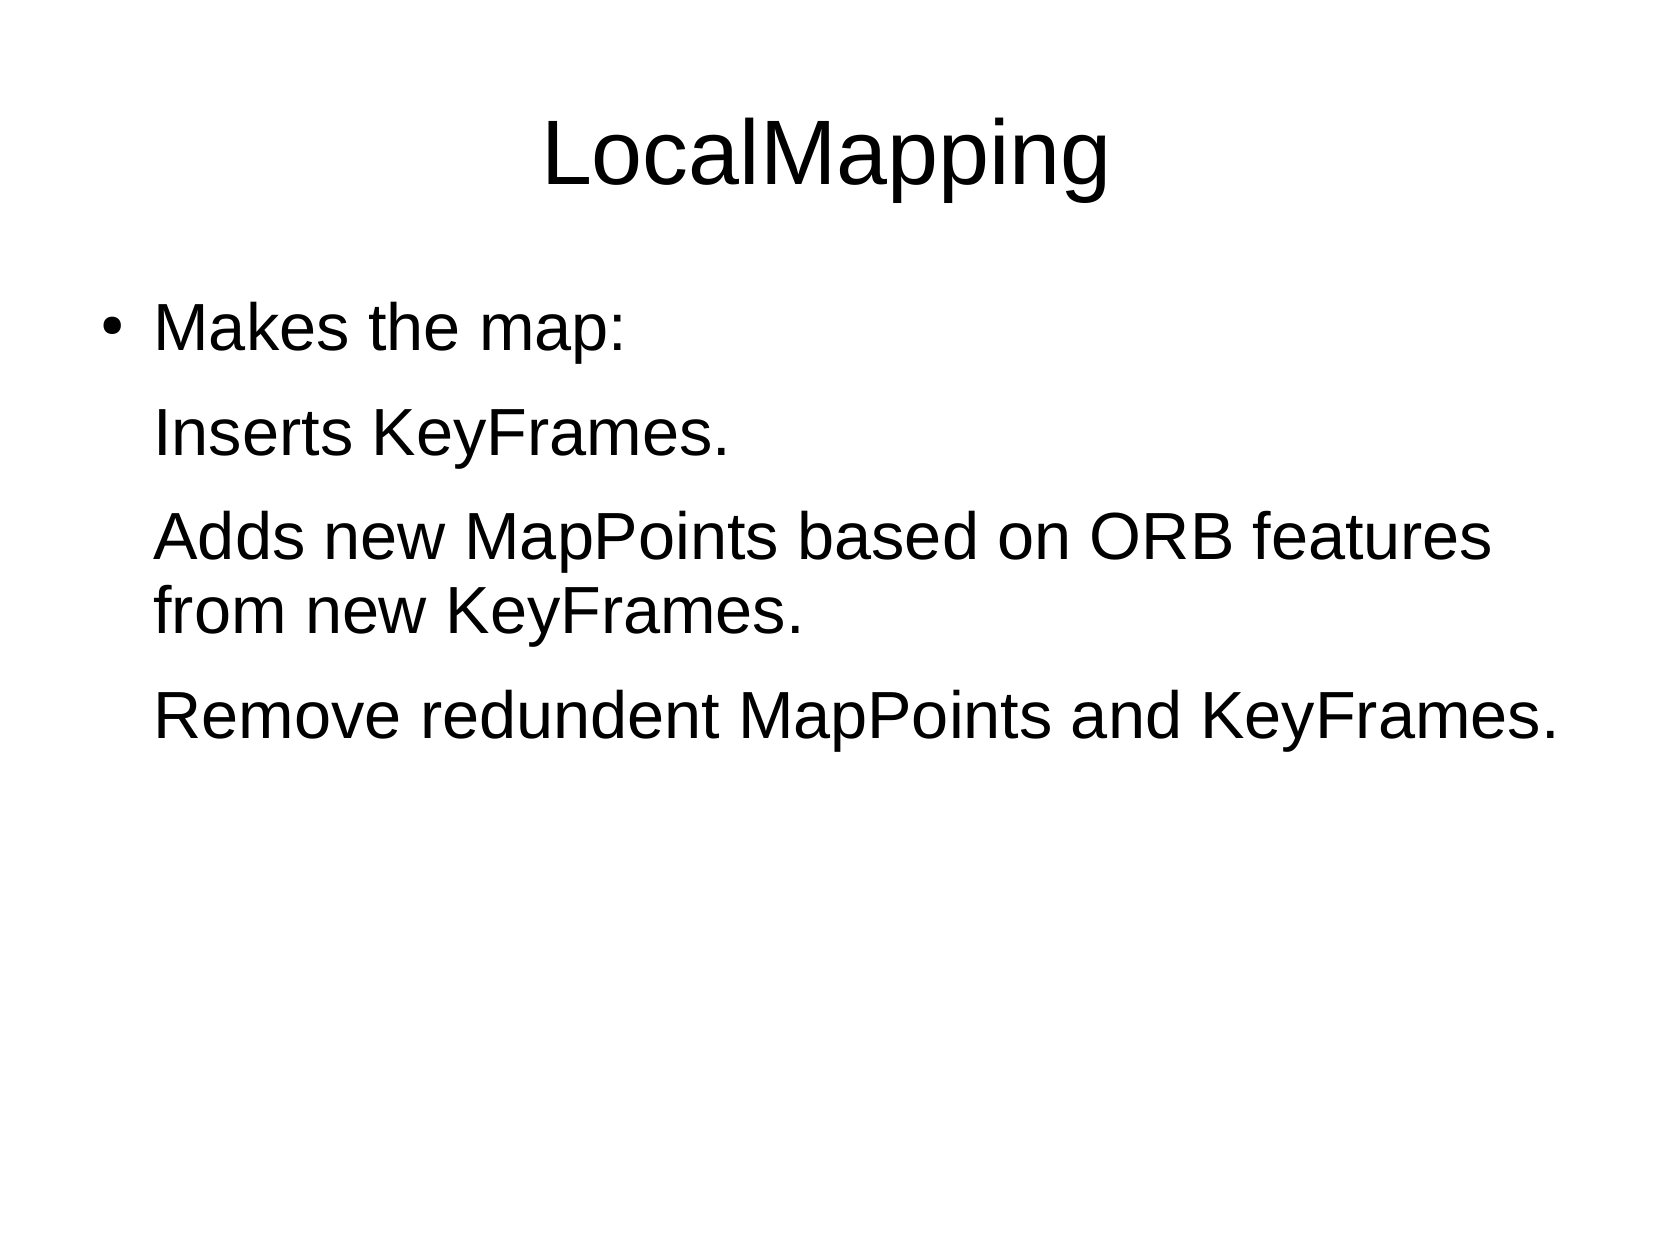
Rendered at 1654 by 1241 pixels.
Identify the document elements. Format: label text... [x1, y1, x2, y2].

title LocalMapping [82, 49, 1571, 257]
list Makes the map: Inserts KeyFrames. Adds new MapPoints based on ORB features from new KeyFrames. Remove redundent MapPoints and KeyFrames. [82, 290, 1571, 1010]
